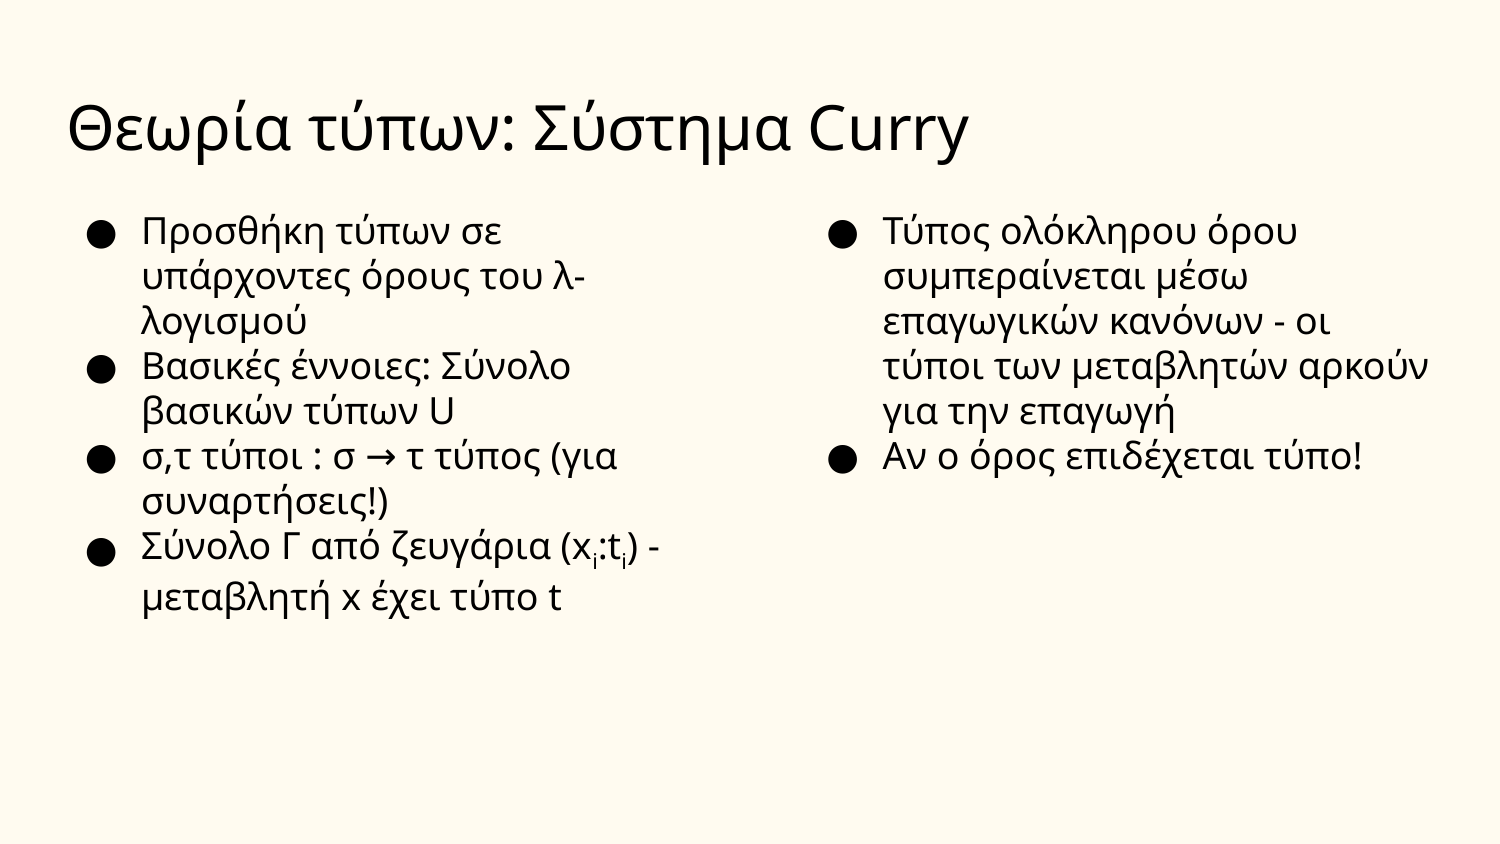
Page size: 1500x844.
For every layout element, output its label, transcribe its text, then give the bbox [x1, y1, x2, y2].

list Τύπος ολόκληρου όρου συμπεραίνεται μέσω επαγωγικών κανόνων - οι τύποι των μεταβλητών αρκούν για την επαγωγή Αν ο όρος επιδέχεται τύπο! [792, 192, 1449, 750]
list Προσθήκη τύπων σε υπάρχοντες όρους του λ-λογισμού Βασικές έννοιες: Σύνολο βασικών τύπων U σ,τ τύποι : σ → τ τύπος (για συναρτήσεις!) Σύνολο Γ από ζευγάρια (xi:ti) - μεταβλητή x έχει τύπο t [51, 192, 708, 750]
title Θεωρία τύπων: Σύστημα Curry [51, 72, 1449, 174]
